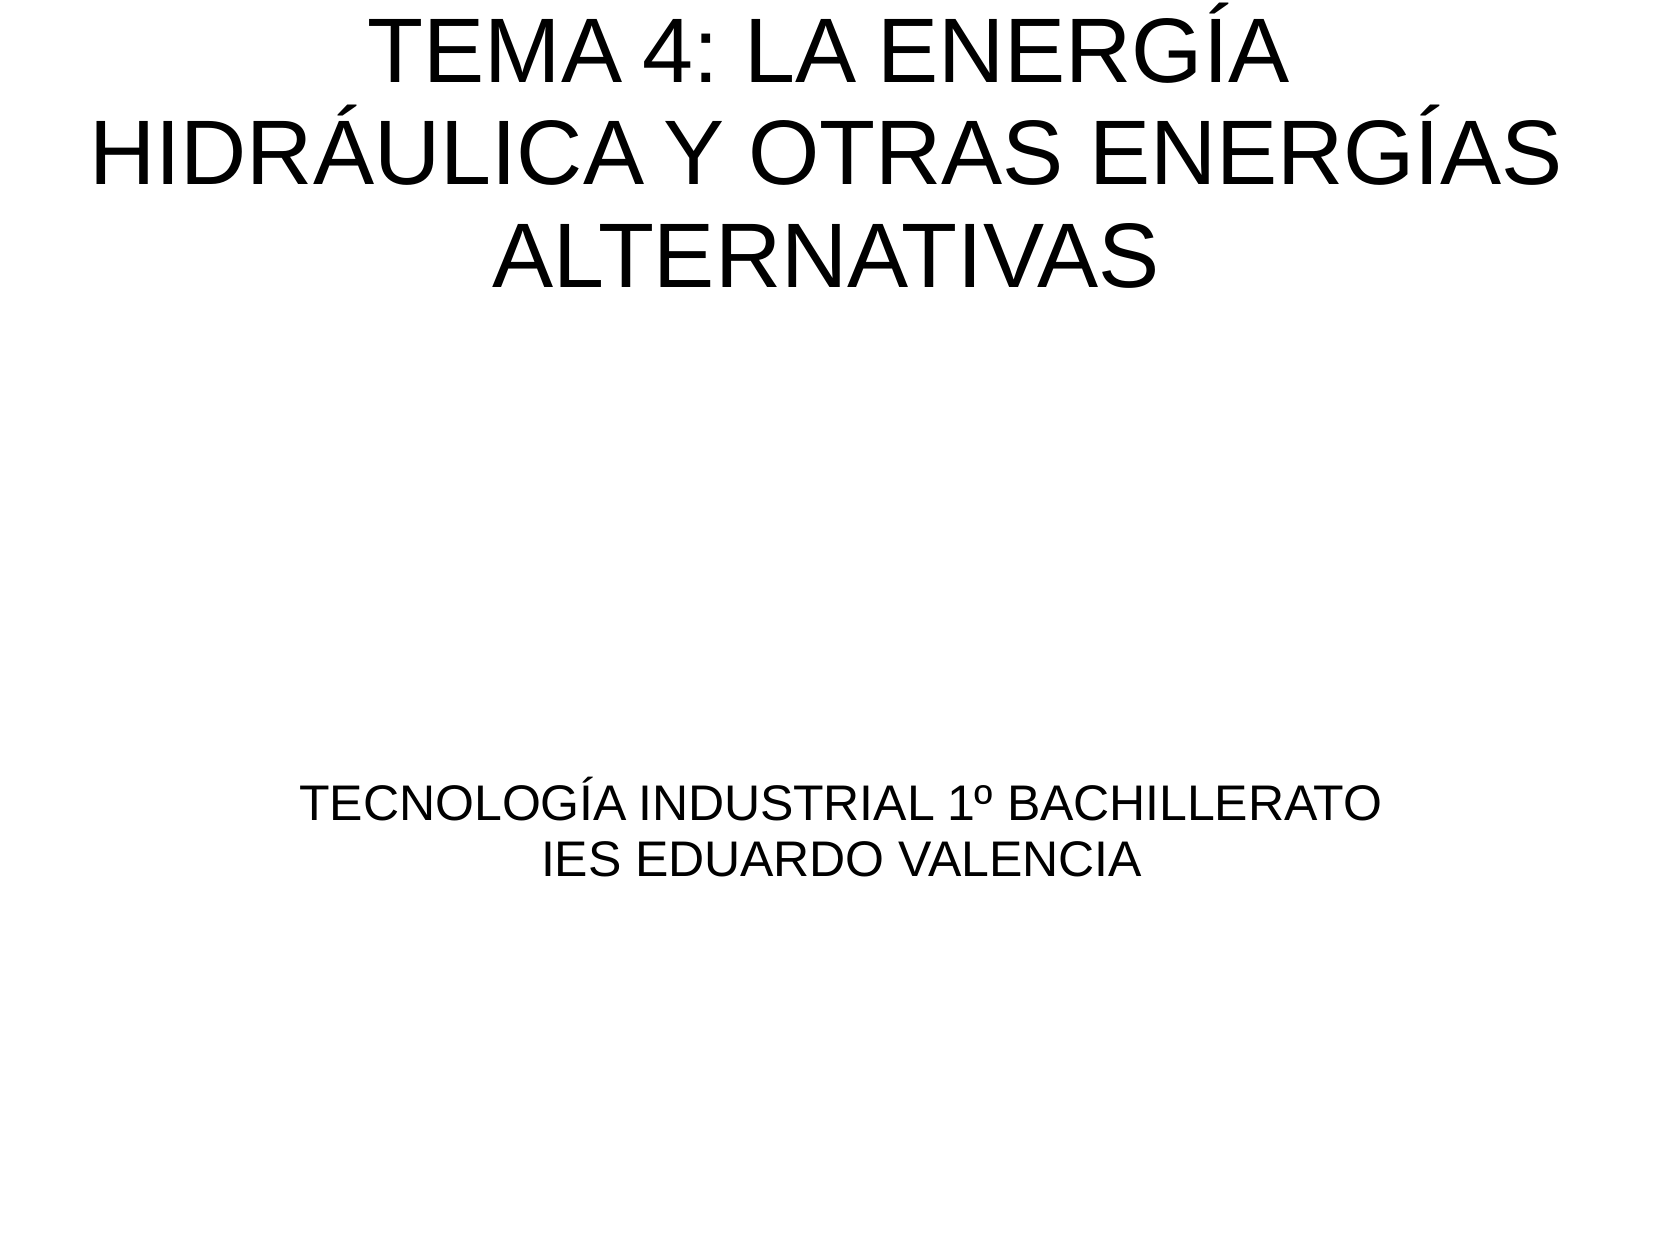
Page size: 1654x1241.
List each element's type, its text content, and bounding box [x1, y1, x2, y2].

title TEMA 4: LA ENERGÍA HIDRÁULICA Y OTRAS ENERGÍAS ALTERNATIVAS [82, 0, 1571, 307]
text_box TECNOLOGÍA INDUSTRIAL 1º BACHILLERATO IES EDUARDO VALENCIA [177, 767, 1506, 895]
